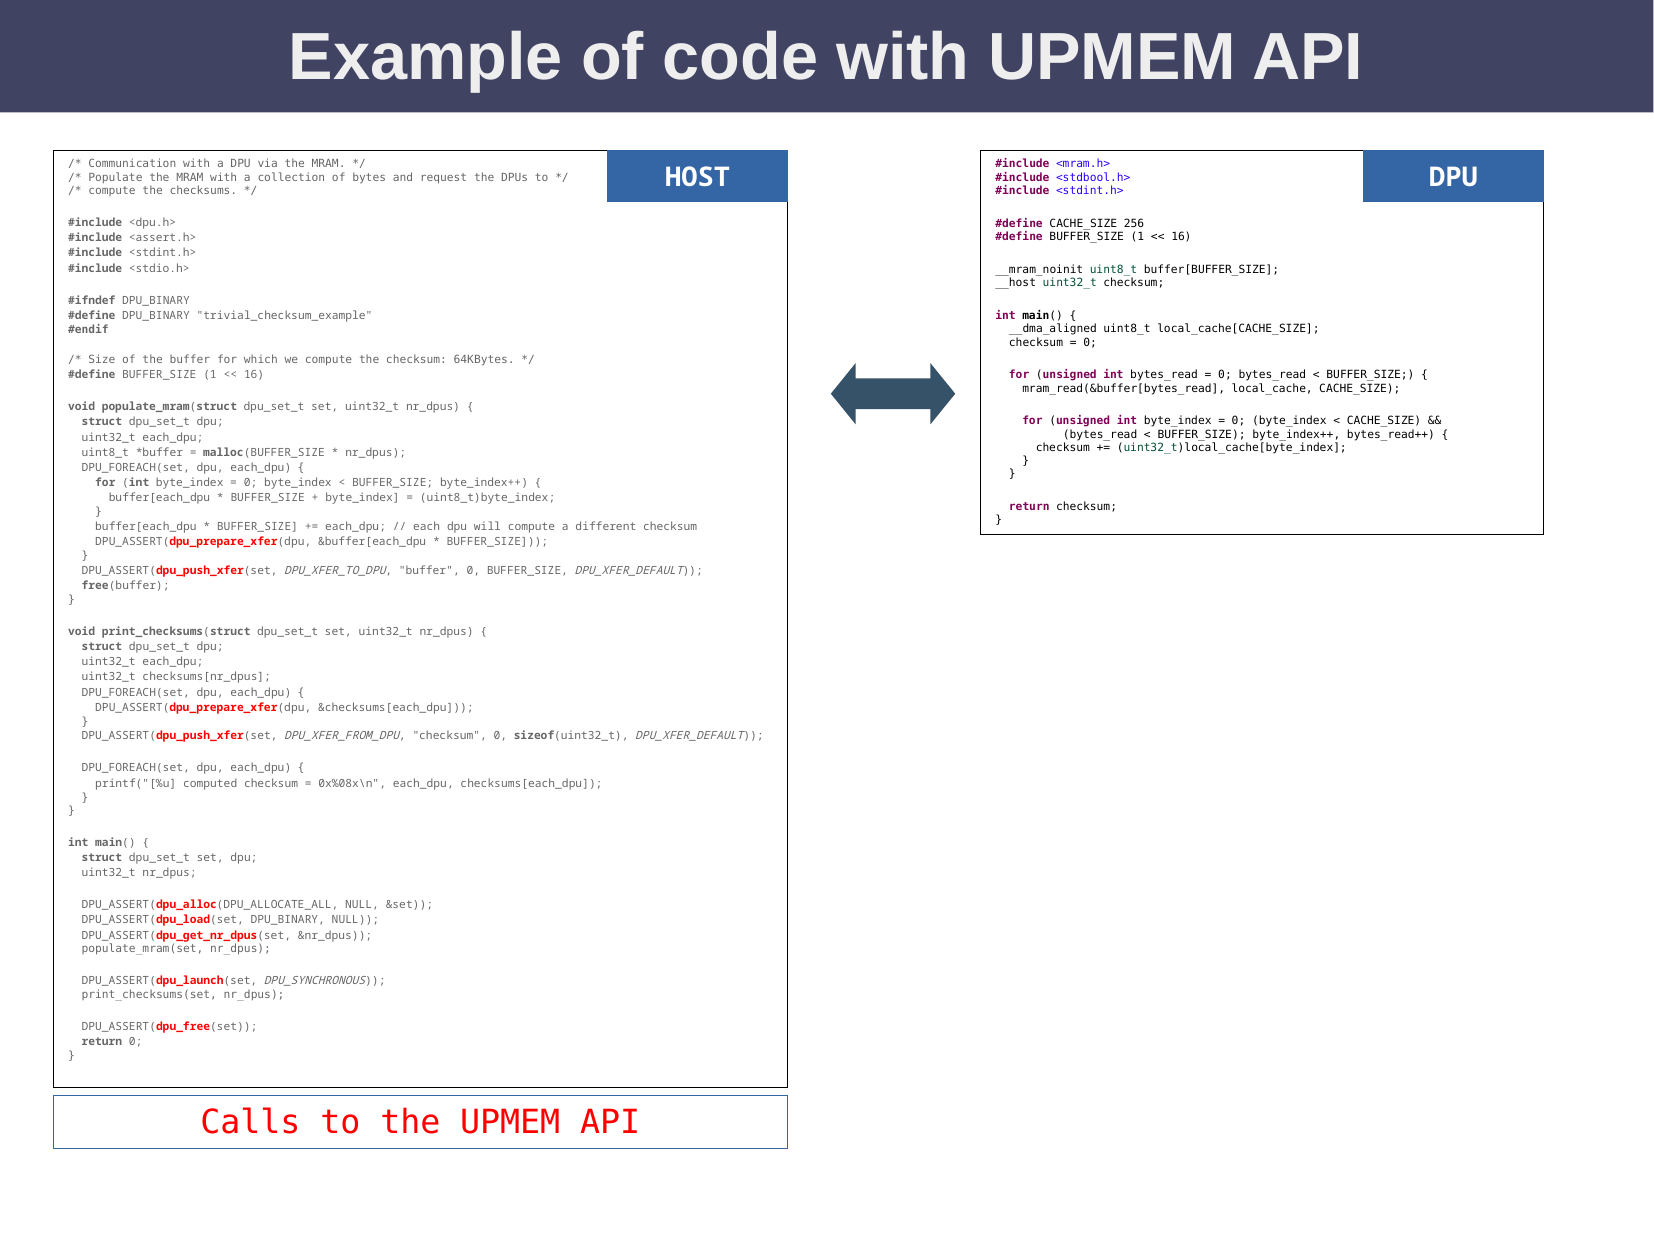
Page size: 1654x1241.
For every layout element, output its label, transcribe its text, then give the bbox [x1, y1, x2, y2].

text_box DPU [1363, 150, 1544, 202]
text_box [830, 363, 956, 425]
text_box Example of code with UPMEM API [0, 0, 1654, 113]
text_box Calls to the UPMEM API [53, 1095, 788, 1149]
text_box HOST [607, 150, 788, 202]
text_box #include <mram.h> #include <stdbool.h> #include <stdint.h> #define CACHE_SIZE 256 #define BUFFER_SIZE (1 << 16) __mram_noinit uint8_t buffer[BUFFER_SIZE]; __host uint32_t checksum; int main() { __dma_aligned uint8_t local_cache[CACHE_SIZE]; checksum = 0; for (unsigned int bytes_read = 0; bytes_read < BUFFER_SIZE;) { mram_read(&buffer[bytes_read], local_cache, CACHE_SIZE); for (unsigned int byte_index = 0; (byte_index < CACHE_SIZE) && (bytes_read < BUFFER_SIZE); byte_index++, bytes_read++) { checksum += (uint32_t)local_cache[byte_index]; } } return checksum; } [980, 150, 1544, 535]
text_box /* Communication with a DPU via the MRAM. */ /* Populate the MRAM with a collection of bytes and request the DPUs to */ /* compute the checksums. */ #include <dpu.h> #include <assert.h> #include <stdint.h> #include <stdio.h> #ifndef DPU_BINARY #define DPU_BINARY "trivial_checksum_example" #endif /* Size of the buffer for which we compute the checksum: 64KBytes. */ #define BUFFER_SIZE (1 << 16) void populate_mram(struct dpu_set_t set, uint32_t nr_dpus) { struct dpu_set_t dpu; uint32_t each_dpu; uint8_t *buffer = malloc(BUFFER_SIZE * nr_dpus); DPU_FOREACH(set, dpu, each_dpu) { for (int byte_index = 0; byte_index < BUFFER_SIZE; byte_index++) { buffer[each_dpu * BUFFER_SIZE + byte_index] = (uint8_t)byte_index; } buffer[each_dpu * BUFFER_SIZE] += each_dpu; // each dpu will compute a different checksum DPU_ASSERT(dpu_prepare_xfer(dpu, &buffer[each_dpu * BUFFER_SIZE])); } DPU_ASSERT(dpu_push_xfer(set, DPU_XFER_TO_DPU, "buffer", 0, BUFFER_SIZE, DPU_XFER_DEFAULT)); free(buffer); } void print_checksums(struct dpu_set_t set, uint32_t nr_dpus) { struct dpu_set_t dpu; uint32_t each_dpu; uint32_t checksums[nr_dpus]; DPU_FOREACH(set, dpu, each_dpu) { DPU_ASSERT(dpu_prepare_xfer(dpu, &checksums[each_dpu])); } DPU_ASSERT(dpu_push_xfer(set, DPU_XFER_FROM_DPU, "checksum", 0, sizeof(uint32_t), DPU_XFER_DEFAULT)); DPU_FOREACH(set, dpu, each_dpu) { printf("[%u] computed checksum = 0x%08x\n", each_dpu, checksums[each_dpu]); } } int main() { struct dpu_set_t set, dpu; uint32_t nr_dpus; DPU_ASSERT(dpu_alloc(DPU_ALLOCATE_ALL, NULL, &set)); DPU_ASSERT(dpu_load(set, DPU_BINARY, NULL)); DPU_ASSERT(dpu_get_nr_dpus(set, &nr_dpus)); populate_mram(set, nr_dpus); DPU_ASSERT(dpu_launch(set, DPU_SYNCHRONOUS)); print_checksums(set, nr_dpus); DPU_ASSERT(dpu_free(set)); return 0; } [53, 150, 788, 1088]
